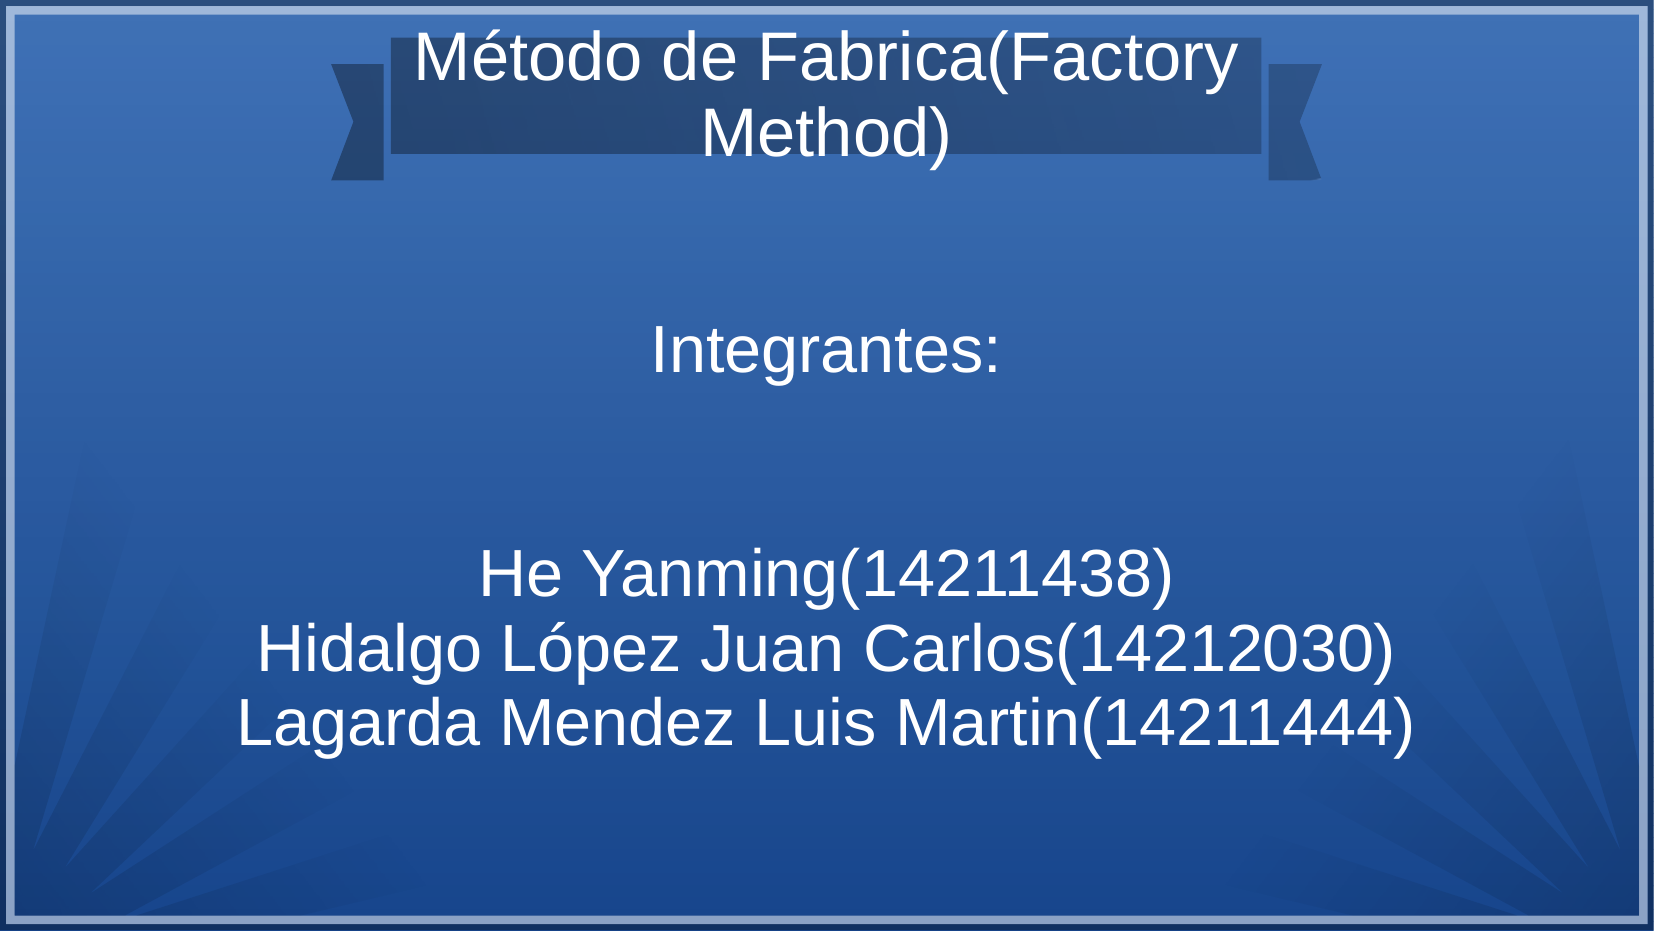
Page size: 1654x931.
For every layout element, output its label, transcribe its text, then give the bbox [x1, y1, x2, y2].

subtitle Integrantes: He Yanming(14211438) Hidalgo López Juan Carlos(14212030) Lagarda Mendez Luis Martin(14211444) [82, 224, 1571, 848]
title Método de Fabrica(Factory Method) [389, 17, 1264, 172]
